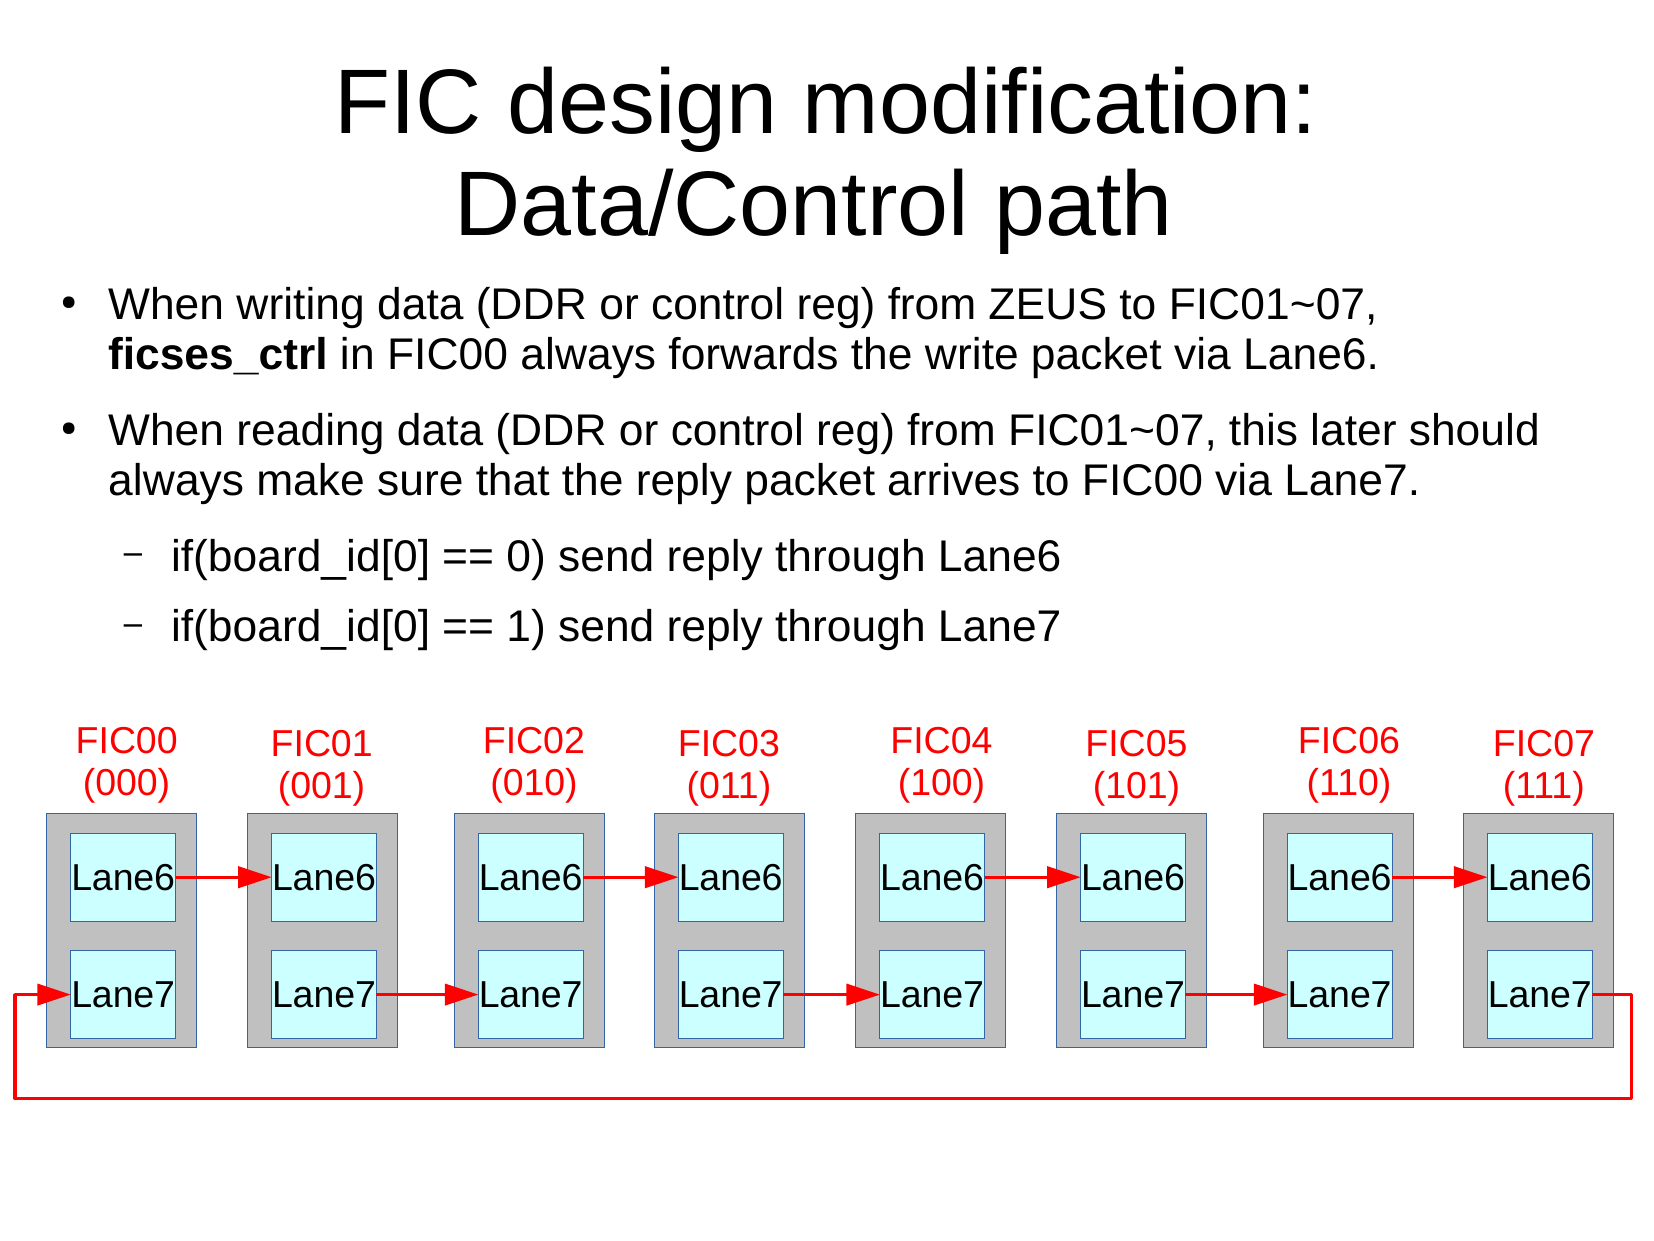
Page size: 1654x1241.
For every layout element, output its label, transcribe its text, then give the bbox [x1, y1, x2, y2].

text_box FIC04 (100) [872, 712, 1010, 812]
text_box FIC03 (011) [660, 715, 798, 815]
text_box Lane7 [1287, 950, 1393, 1039]
text_box Lane7 [1487, 950, 1593, 1039]
text_box Lane7 [70, 950, 176, 1039]
text_box Lane7 [879, 950, 985, 1039]
text_box Lane7 [271, 950, 377, 1039]
text_box FIC02 (010) [465, 712, 603, 812]
text_box [654, 813, 805, 1048]
text_box FIC05 (101) [1067, 715, 1205, 815]
text_box [855, 813, 1006, 1048]
text_box Lane6 [678, 833, 784, 922]
text_box FIC06 (110) [1280, 712, 1418, 812]
text_box Lane6 [478, 833, 584, 922]
text_box [1056, 813, 1207, 1048]
text_box Lane6 [1287, 833, 1393, 922]
text_box FIC01 (001) [252, 715, 391, 815]
text_box FIC07 (111) [1475, 715, 1613, 815]
text_box Lane6 [1487, 833, 1593, 922]
list When writing data (DDR or control reg) from ZEUS to FIC01~07, ficses_ctrl in FIC00 always forwards the write packet via Lane6. When reading data (DDR or control reg) from FIC01~07, this later should always make sure that the reply packet arrives to FIC00 via Lane7. if(board_id[0] == 0) send reply through Lane6 if(board_id[0] == 1) send reply through Lane7 [45, 279, 1571, 691]
text_box [1463, 813, 1614, 1048]
text_box Lane6 [70, 833, 176, 922]
text_box [247, 813, 398, 1048]
text_box [46, 813, 197, 1048]
title FIC design modification: Data/Control path [82, 49, 1571, 257]
text_box Lane7 [678, 950, 784, 1039]
text_box FIC00 (000) [57, 712, 196, 812]
text_box [454, 813, 605, 1048]
text_box Lane6 [1080, 833, 1186, 922]
text_box Lane6 [879, 833, 985, 922]
text_box Lane7 [1080, 950, 1186, 1039]
text_box Lane6 [271, 833, 377, 922]
text_box Lane7 [478, 950, 584, 1039]
text_box [1263, 813, 1414, 1048]
